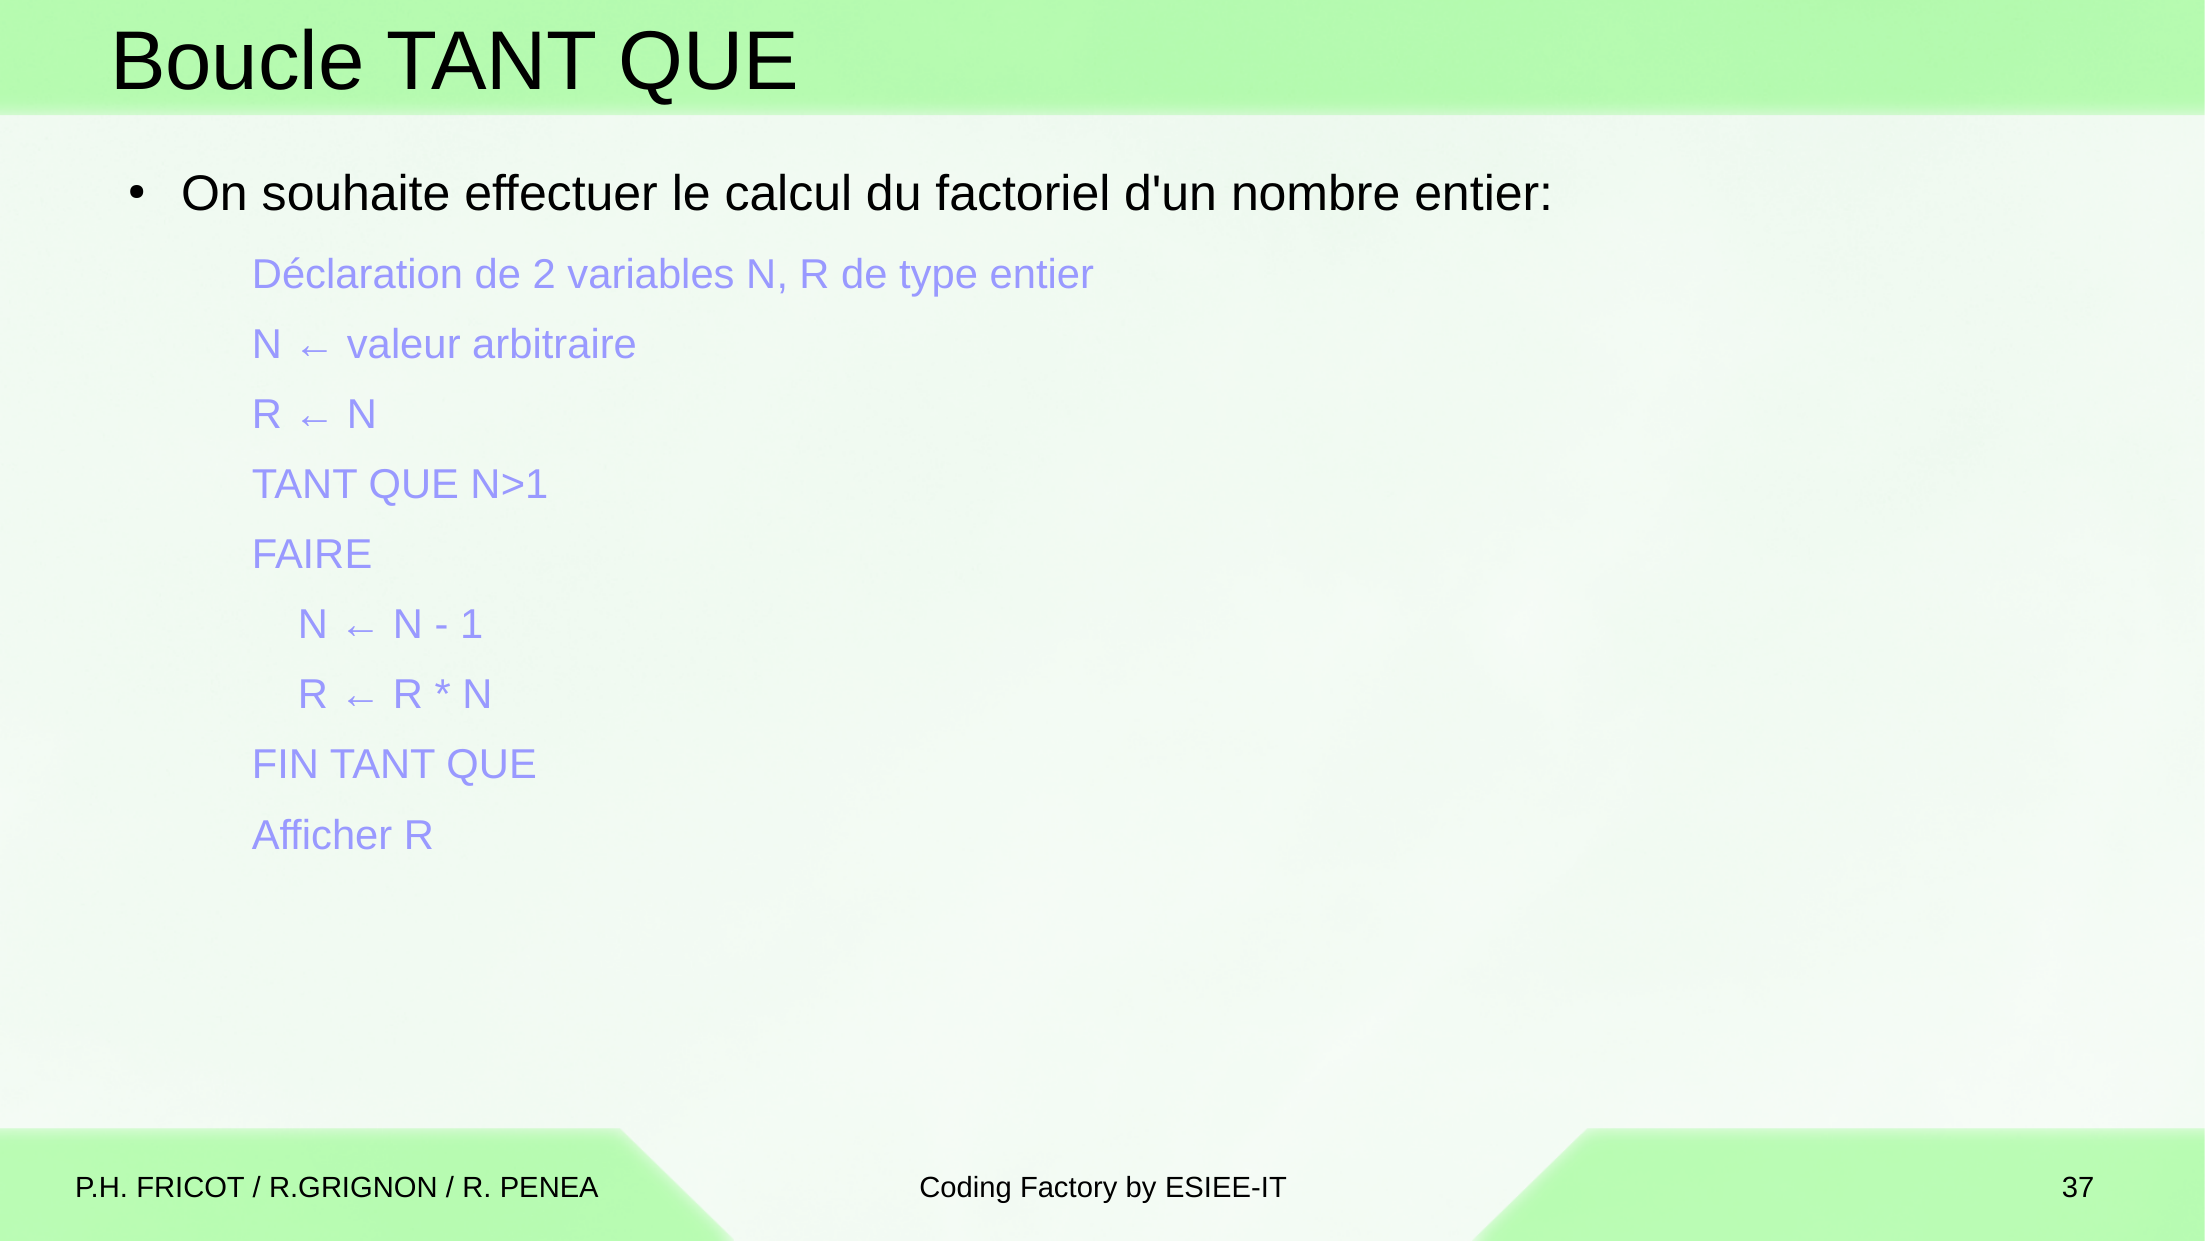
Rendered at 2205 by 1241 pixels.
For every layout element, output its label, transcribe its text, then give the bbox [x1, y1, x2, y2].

title Boucle TANT QUE [110, 49, 2095, 236]
picture [0, 0, 2205, 1241]
list On souhaite effectuer le calcul du factoriel d'un nombre entier: Déclaration de 2 variables N, R de type entier N ← valeur arbitraire R ← N TANT QUE N>1 FAIRE N ← N - 1 R ← R * N FIN TANT QUE Afficher R [110, 236, 2095, 961]
